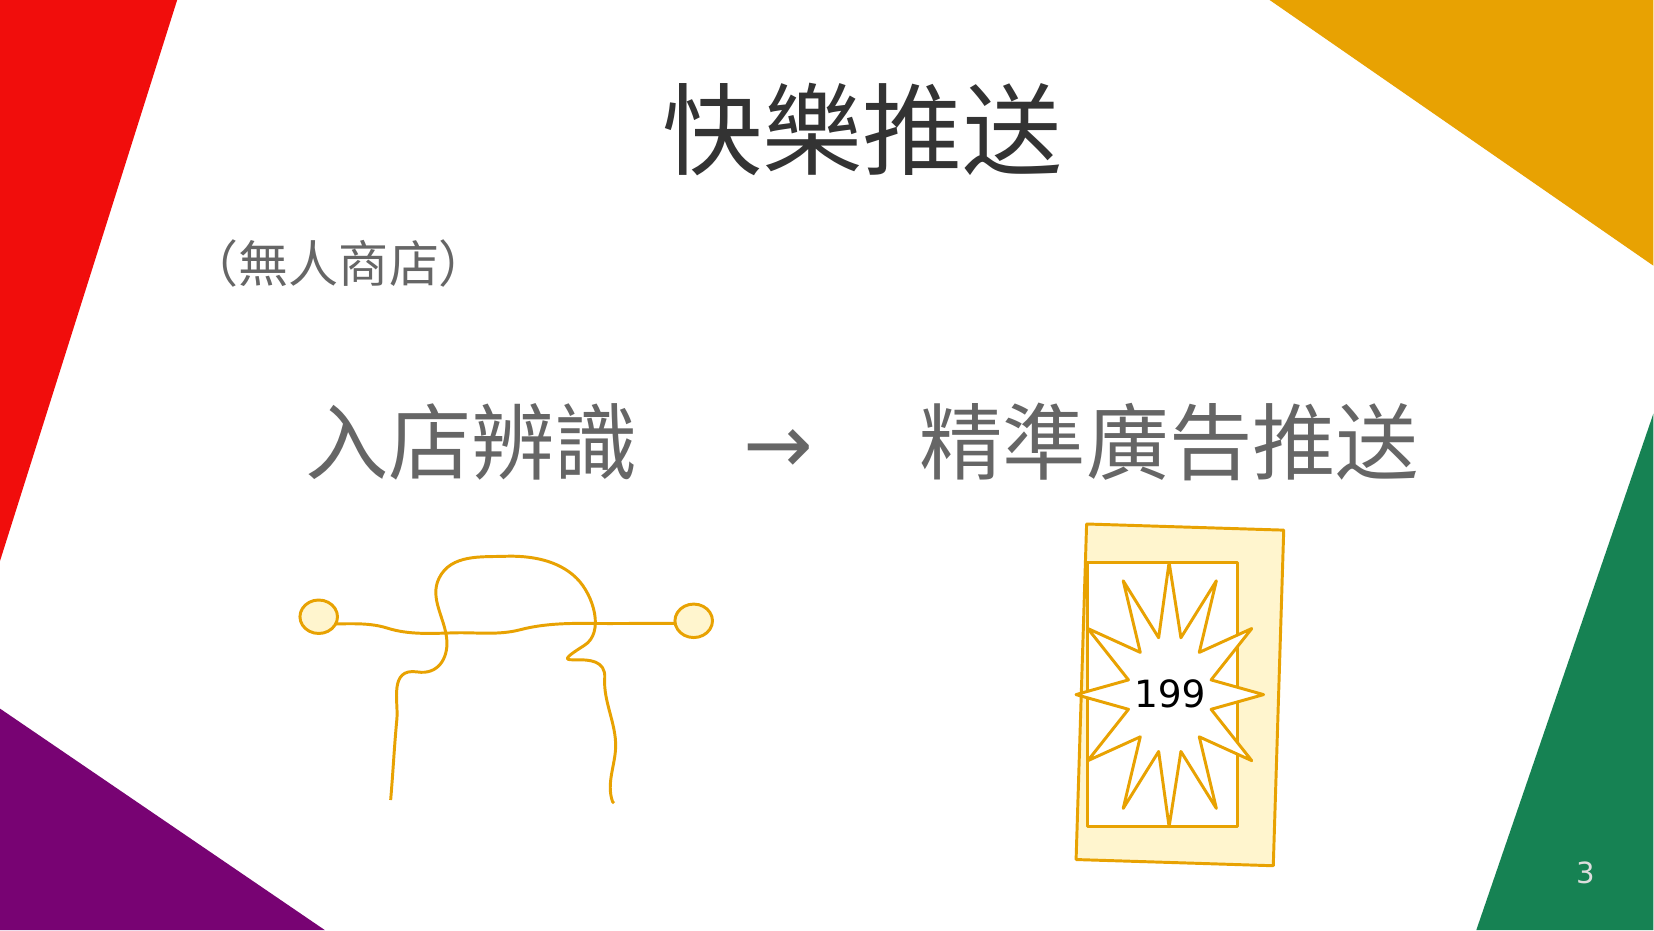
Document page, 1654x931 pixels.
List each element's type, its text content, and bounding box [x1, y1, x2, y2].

text_box 199 [1076, 562, 1264, 827]
list （無人商店） 入店辨識 → 精準廣告推送 [118, 236, 1536, 827]
text_box [299, 600, 338, 634]
title 快樂推送 [118, 58, 1536, 207]
text_box [674, 604, 713, 638]
text_box [1076, 523, 1284, 866]
